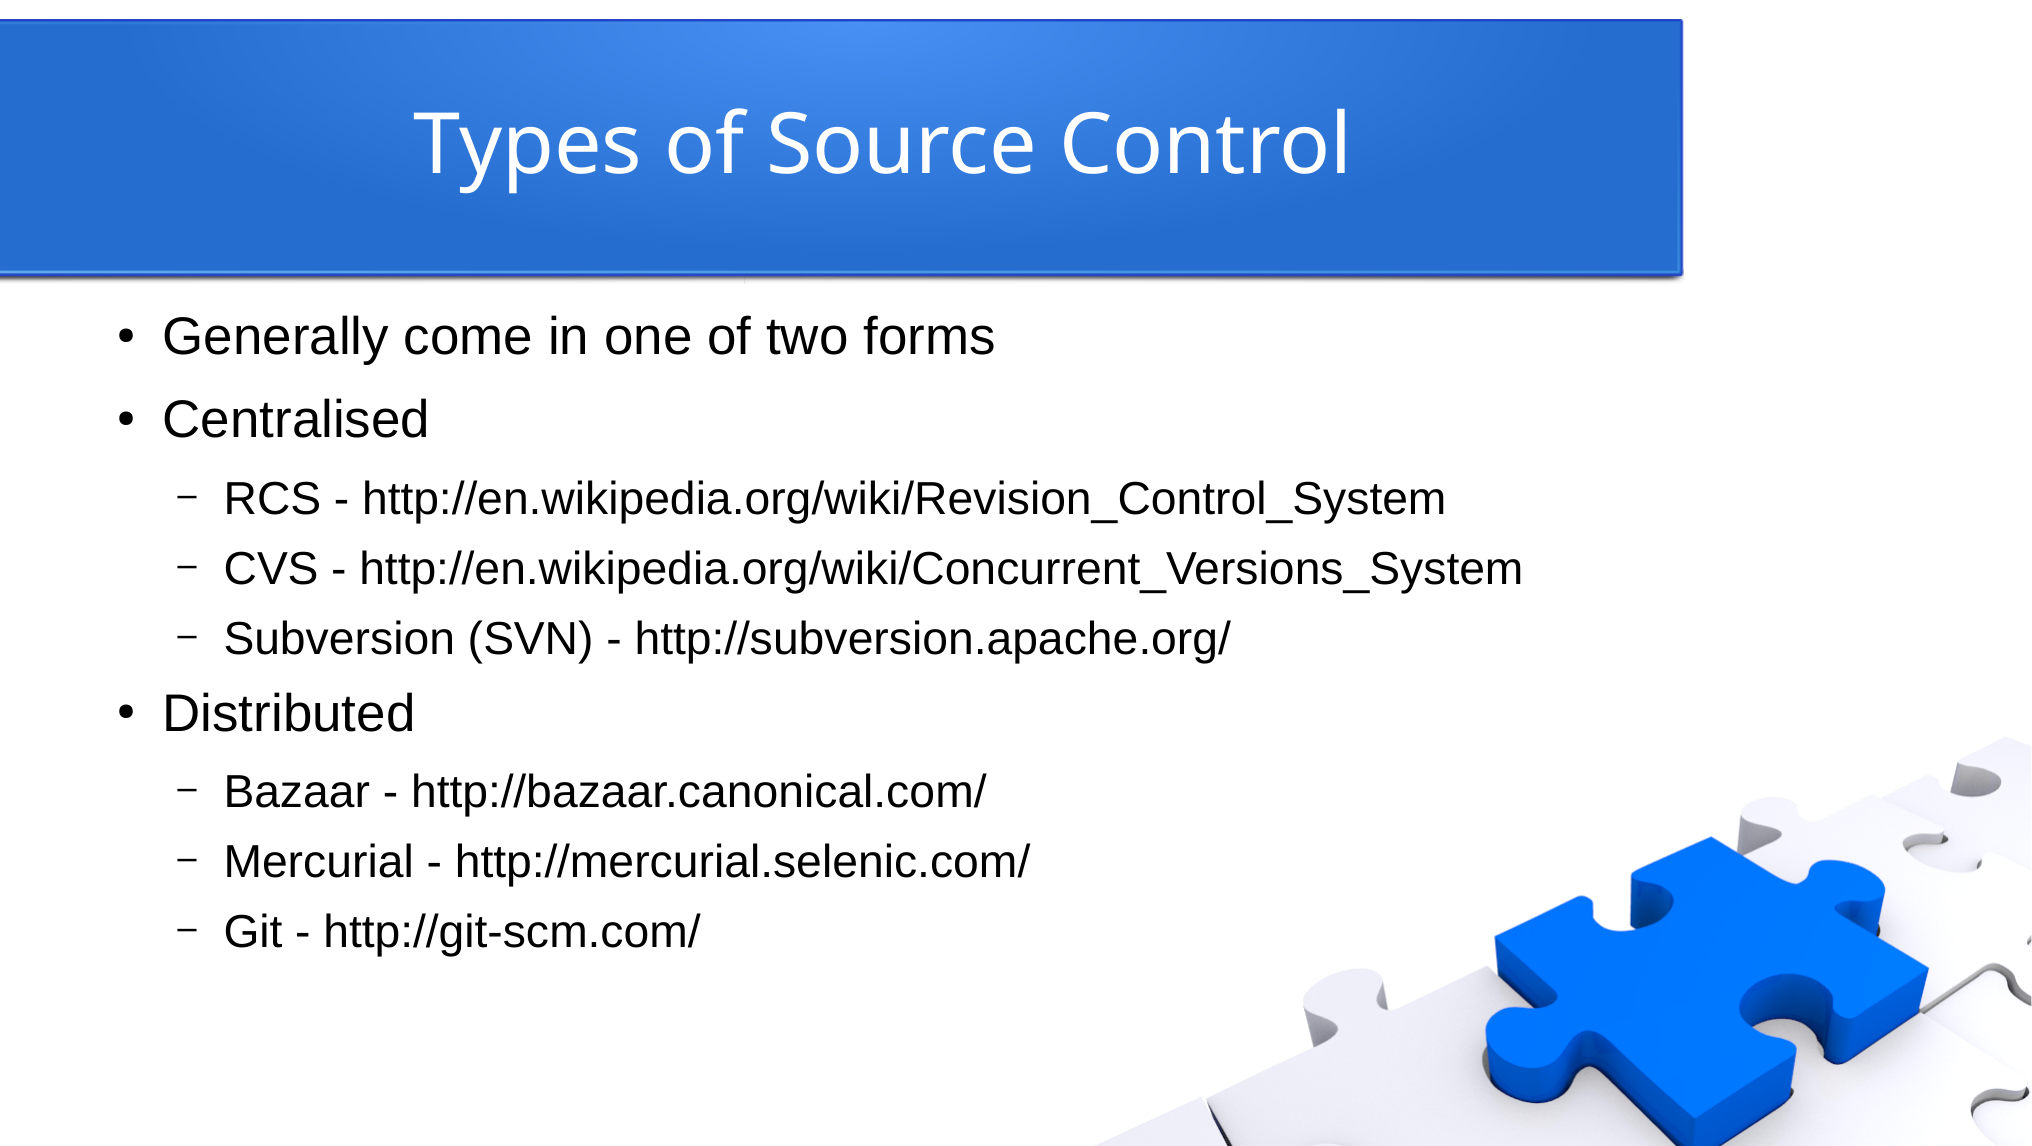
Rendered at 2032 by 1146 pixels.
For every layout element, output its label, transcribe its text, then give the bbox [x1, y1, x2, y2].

title Types of Source Control [101, 45, 1666, 237]
picture [0, 19, 1689, 284]
list Generally come in one of two forms Centralised RCS - http://en.wikipedia.org/wiki/Revision_Control_System CVS - http://en.wikipedia.org/wiki/Concurrent_Versions_System Subversion (SVN) - http://subversion.apache.org/ Distributed Bazaar - http://bazaar.canonical.com/ Mercurial - http://mercurial.selenic.com/ Git - http://git-scm.com/ [101, 307, 1619, 972]
picture [1071, 605, 2032, 1146]
